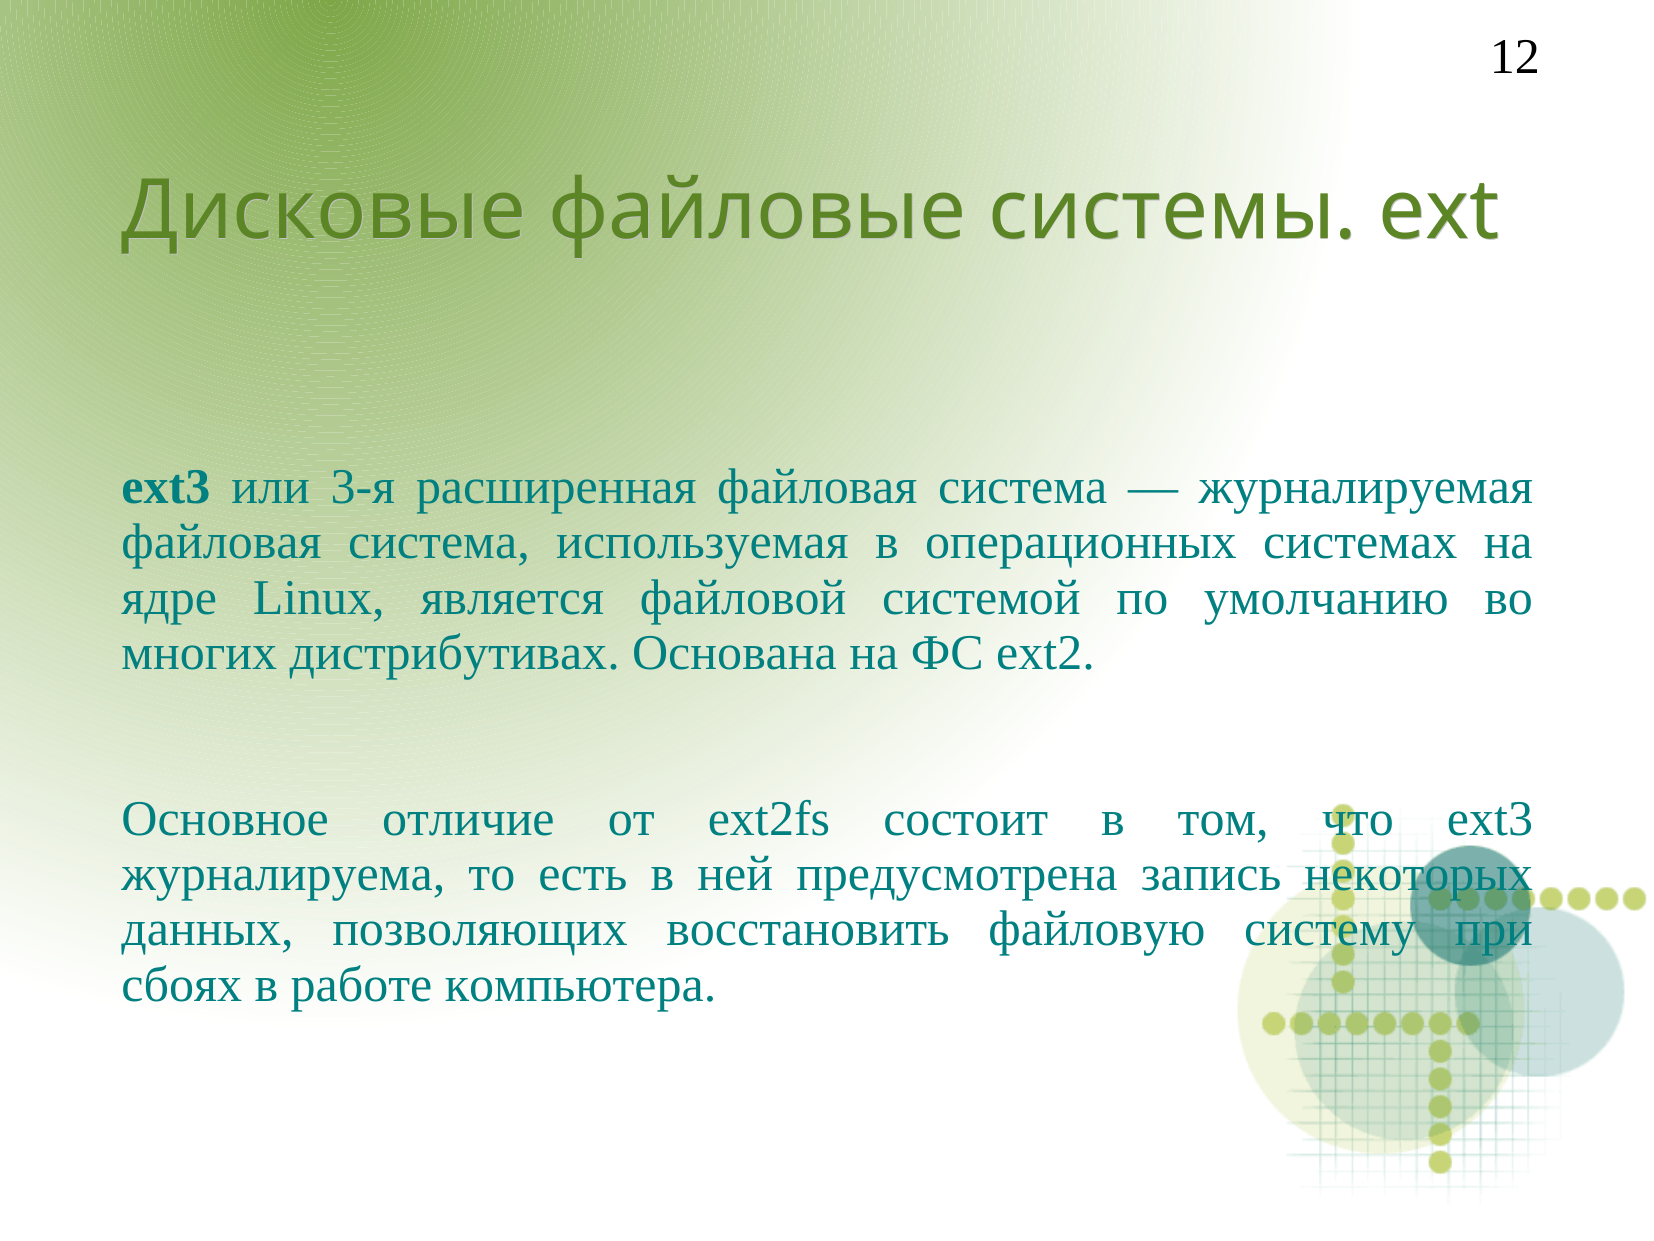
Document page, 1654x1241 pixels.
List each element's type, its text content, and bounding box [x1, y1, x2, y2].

subtitle ext3 или 3-я расширенная файловая система — журналируемая файловая система, используемая в операционных системах на ядре Linux, является файловой системой по умолчанию во многих дистрибутивах. Основана на ФС ext2. Основное отличие от ext2fs состоит в том, что ext3 журналируема, то есть в ней предусмотрена запись некоторых данных, позволяющих восстановить файловую систему при сбоях в работе компьютера. [121, 344, 1534, 1127]
picture [1224, 792, 1654, 1211]
title Дисковые файловые системы. ext [121, 102, 1534, 311]
text_box <номер> [1500, 29, 1654, 89]
